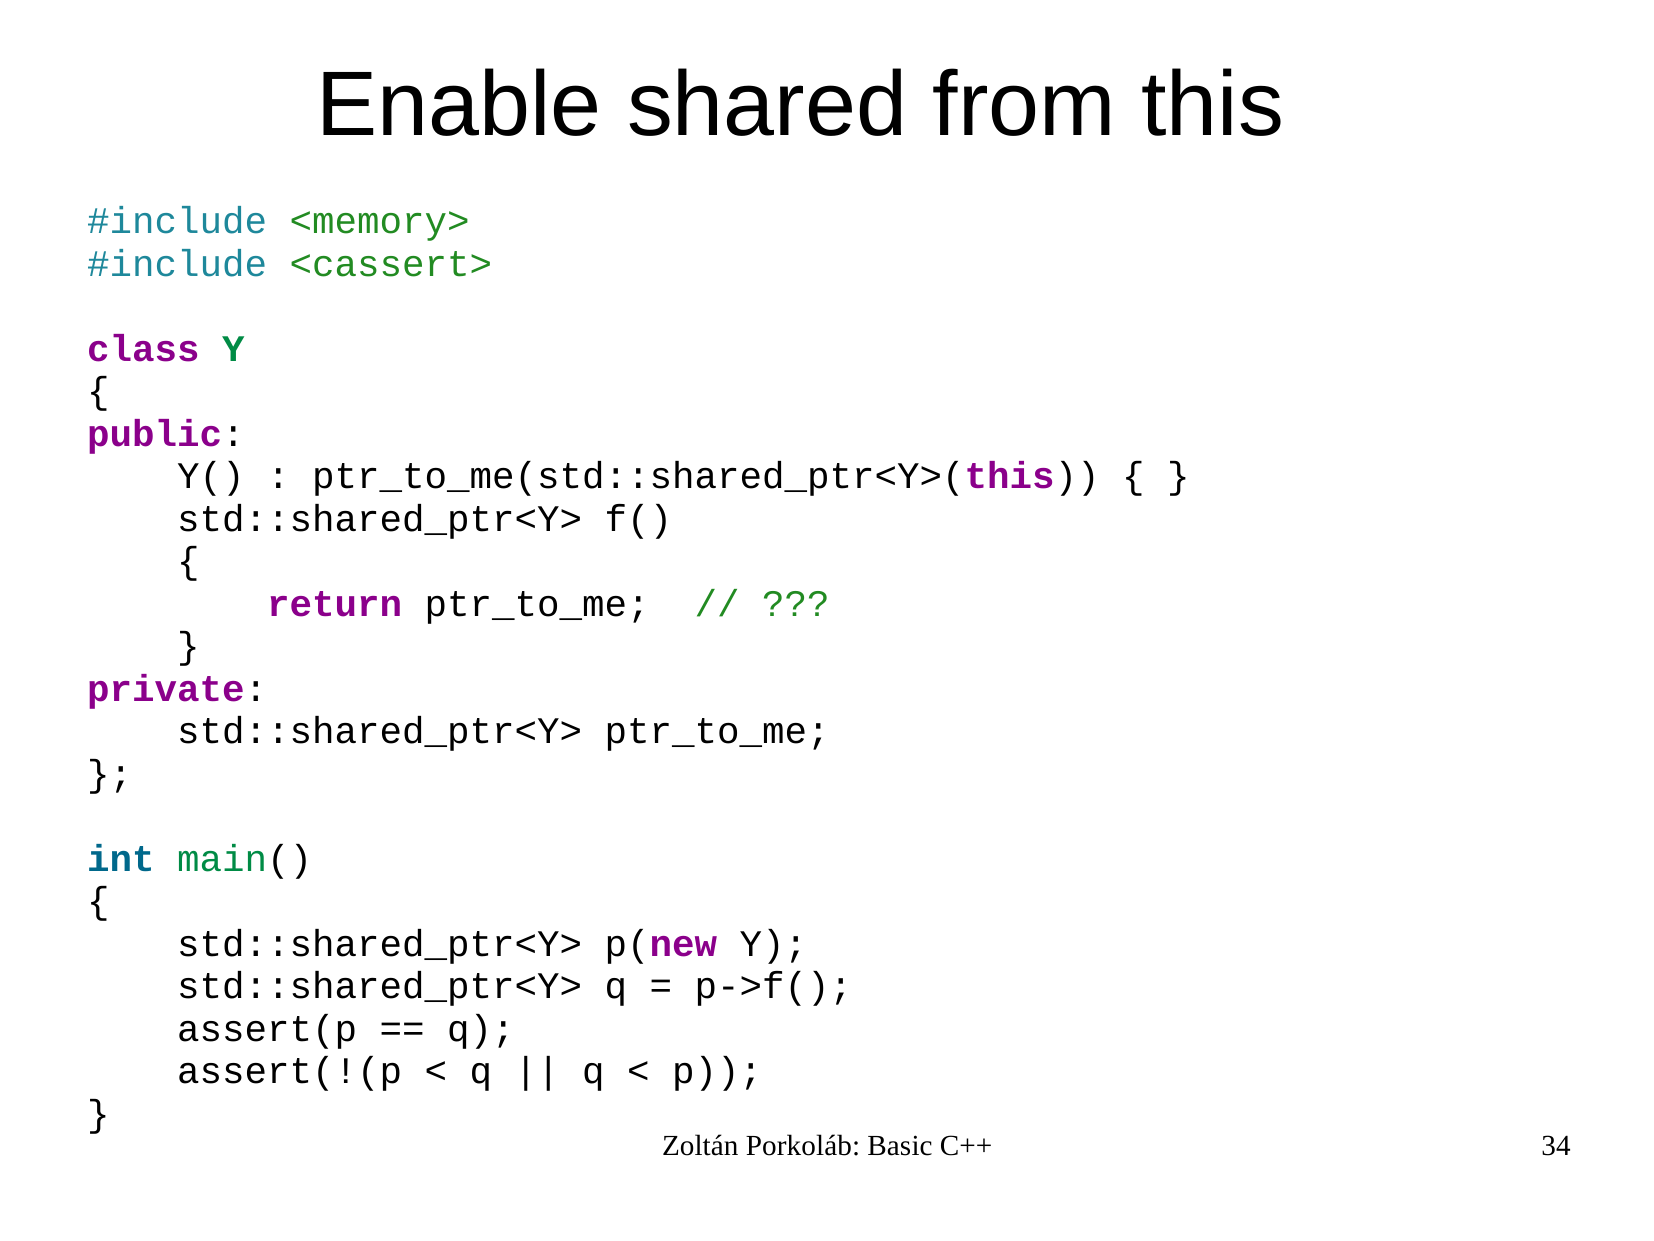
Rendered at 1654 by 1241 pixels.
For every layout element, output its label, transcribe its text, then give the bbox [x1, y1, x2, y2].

title Enable shared from this [56, 0, 1546, 208]
text_box #include <memory> #include <cassert> class Y { public: Y() : ptr_to_me(std::shared_ptr<Y>(this)) { } std::shared_ptr<Y> f() { return ptr_to_me; // ??? } private: std::shared_ptr<Y> ptr_to_me; }; int main() { std::shared_ptr<Y> p(new Y); std::shared_ptr<Y> q = p->f(); assert(p == q); assert(!(p < q || q < p)); } [72, 194, 1636, 1188]
